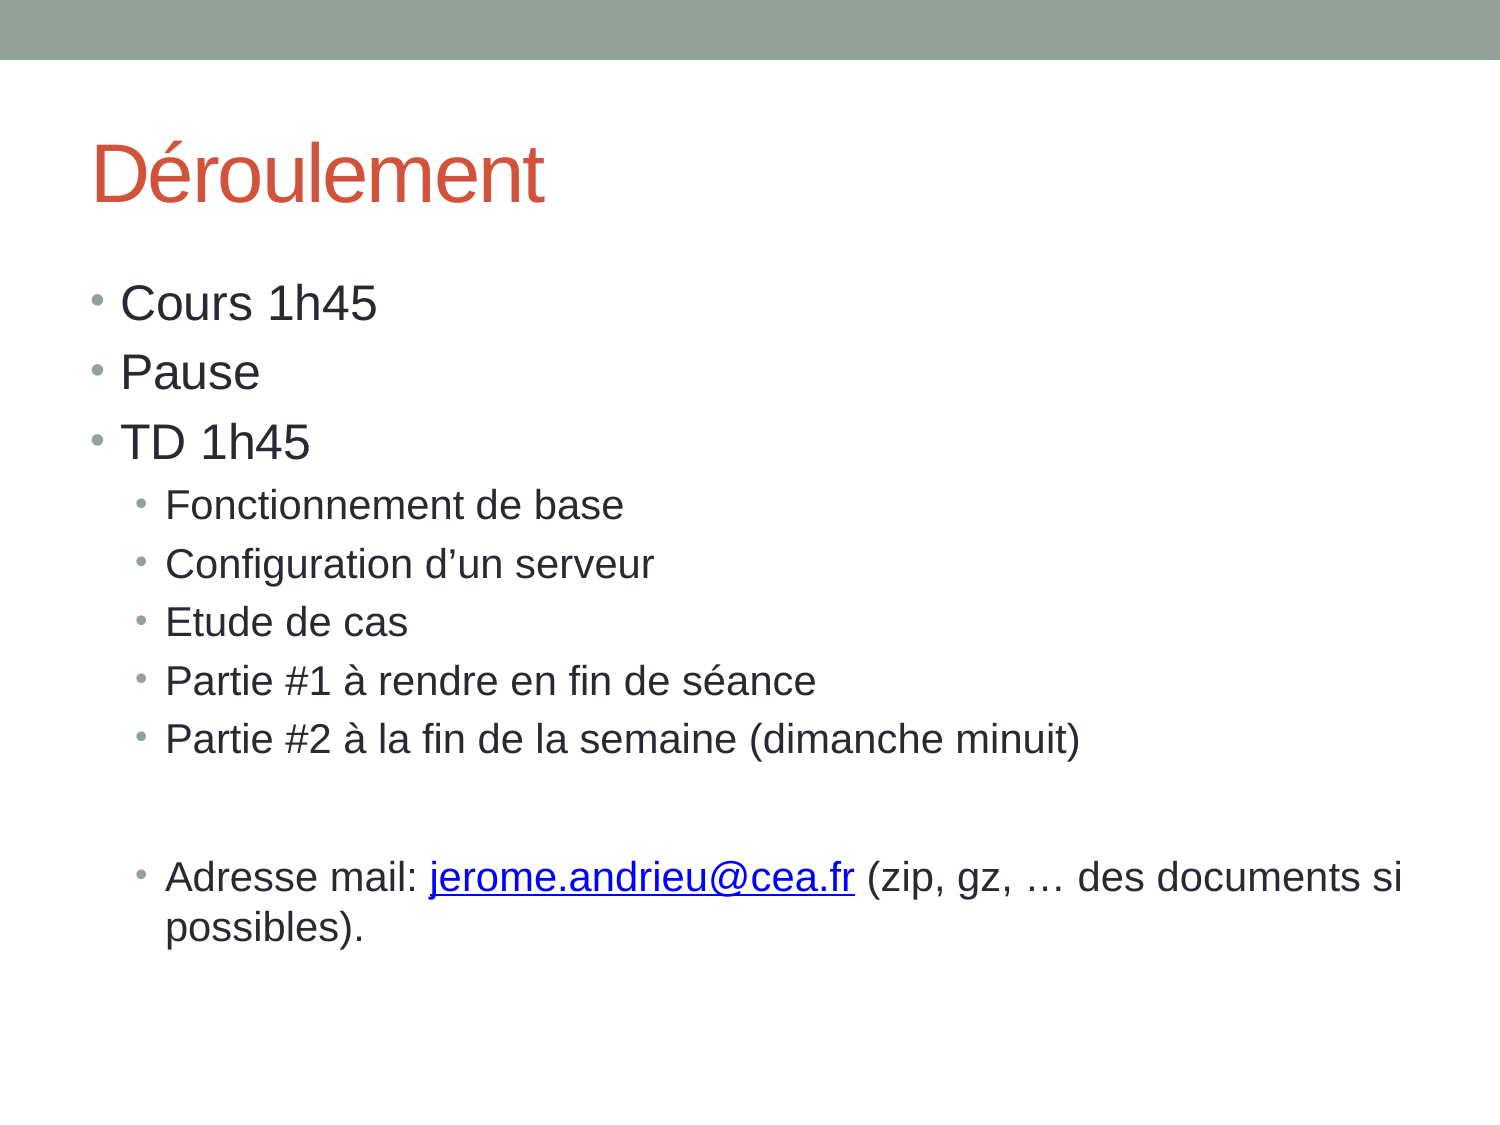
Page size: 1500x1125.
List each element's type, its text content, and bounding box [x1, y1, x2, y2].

title Déroulement [75, 87, 1425, 250]
list Cours 1h45 Pause TD 1h45 Fonctionnement de base Configuration d’un serveur Etude de cas Partie #1 à rendre en fin de séance Partie #2 à la fin de la semaine (dimanche minuit) Adresse mail: jerome.andrieu@cea.fr (zip, gz, … des documents si possibles). [75, 262, 1425, 1063]
